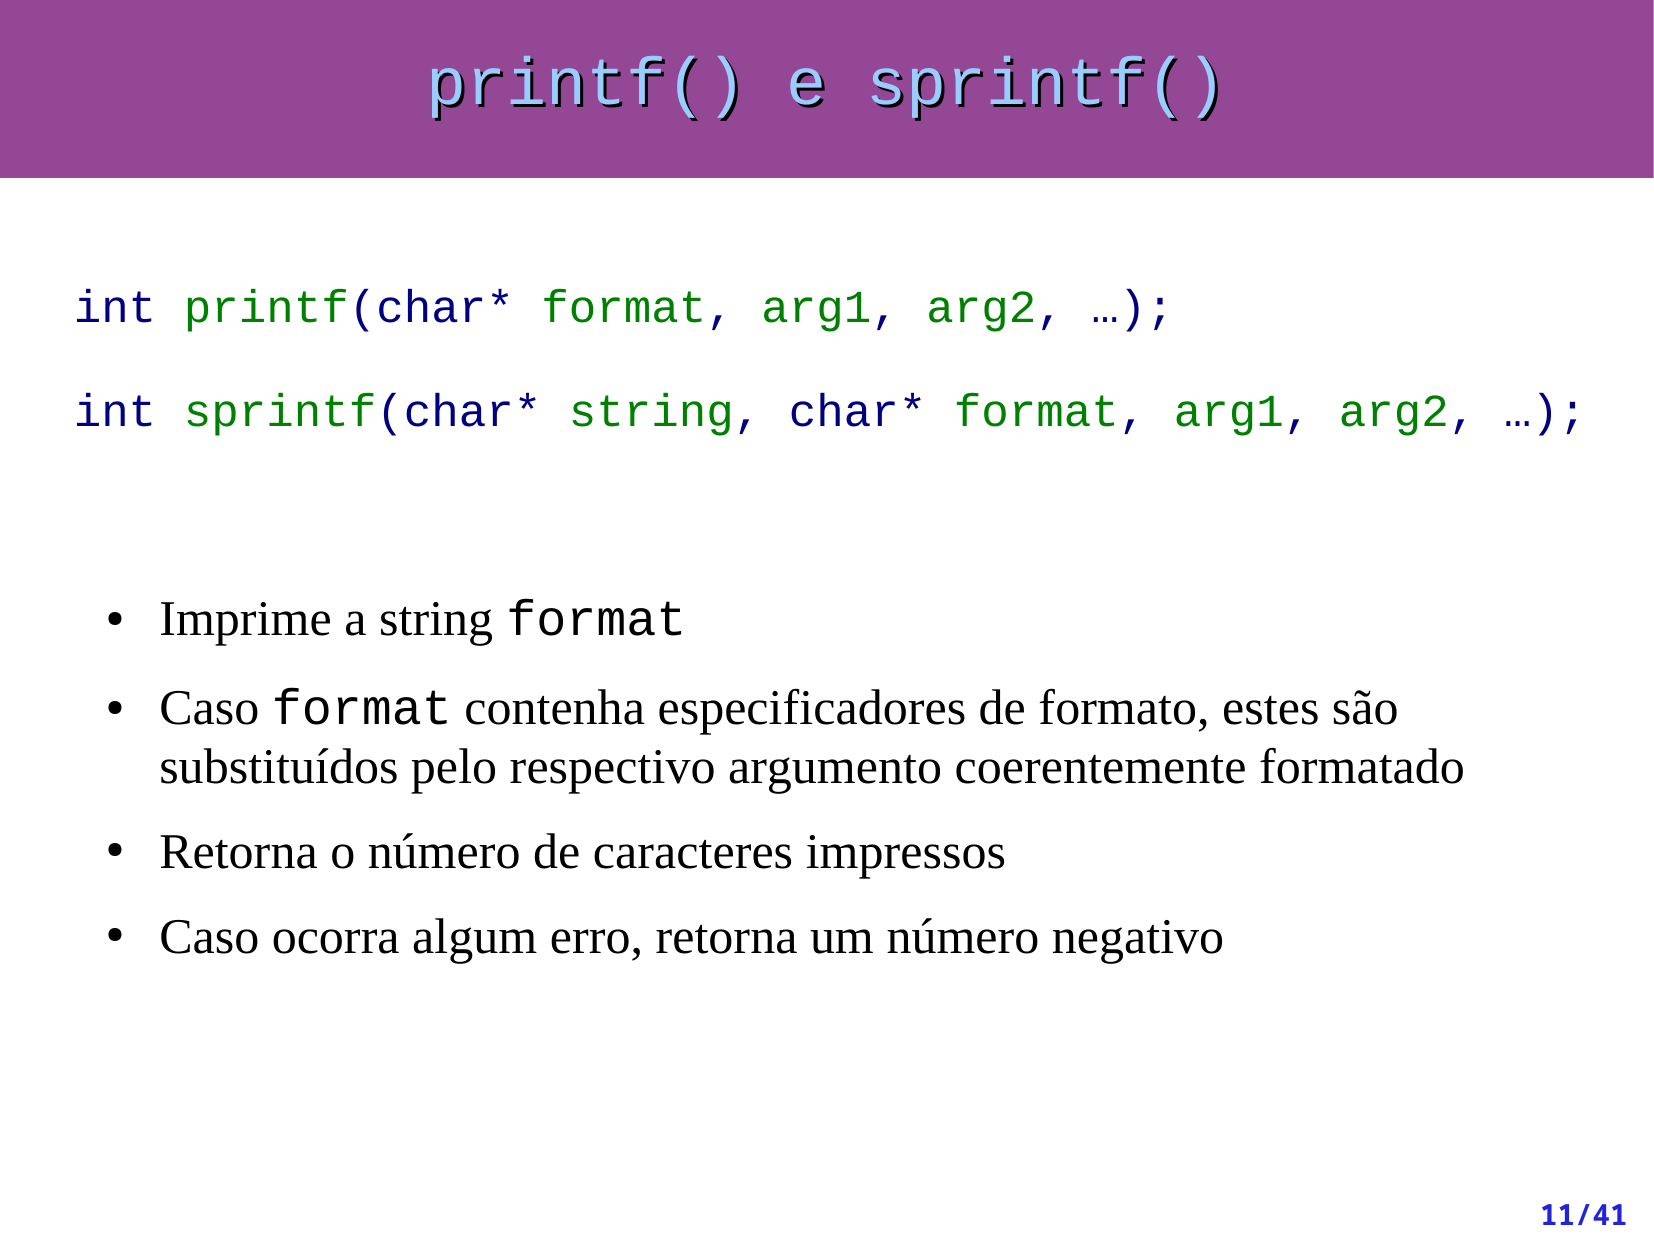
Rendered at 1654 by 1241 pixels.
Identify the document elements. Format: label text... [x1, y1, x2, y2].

title printf() e sprintf() [82, 0, 1571, 176]
text_box int printf(char* format, arg1, arg2, …); int sprintf(char* string, char* format, arg1, arg2, …); [59, 277, 1625, 514]
list Imprime a string format Caso format contenha especificadores de formato, estes são substituídos pelo respectivo argumento coerentemente formatado Retorna o número de caracteres impressos Caso ocorra algum erro, retorna um número negativo [88, 590, 1577, 1010]
